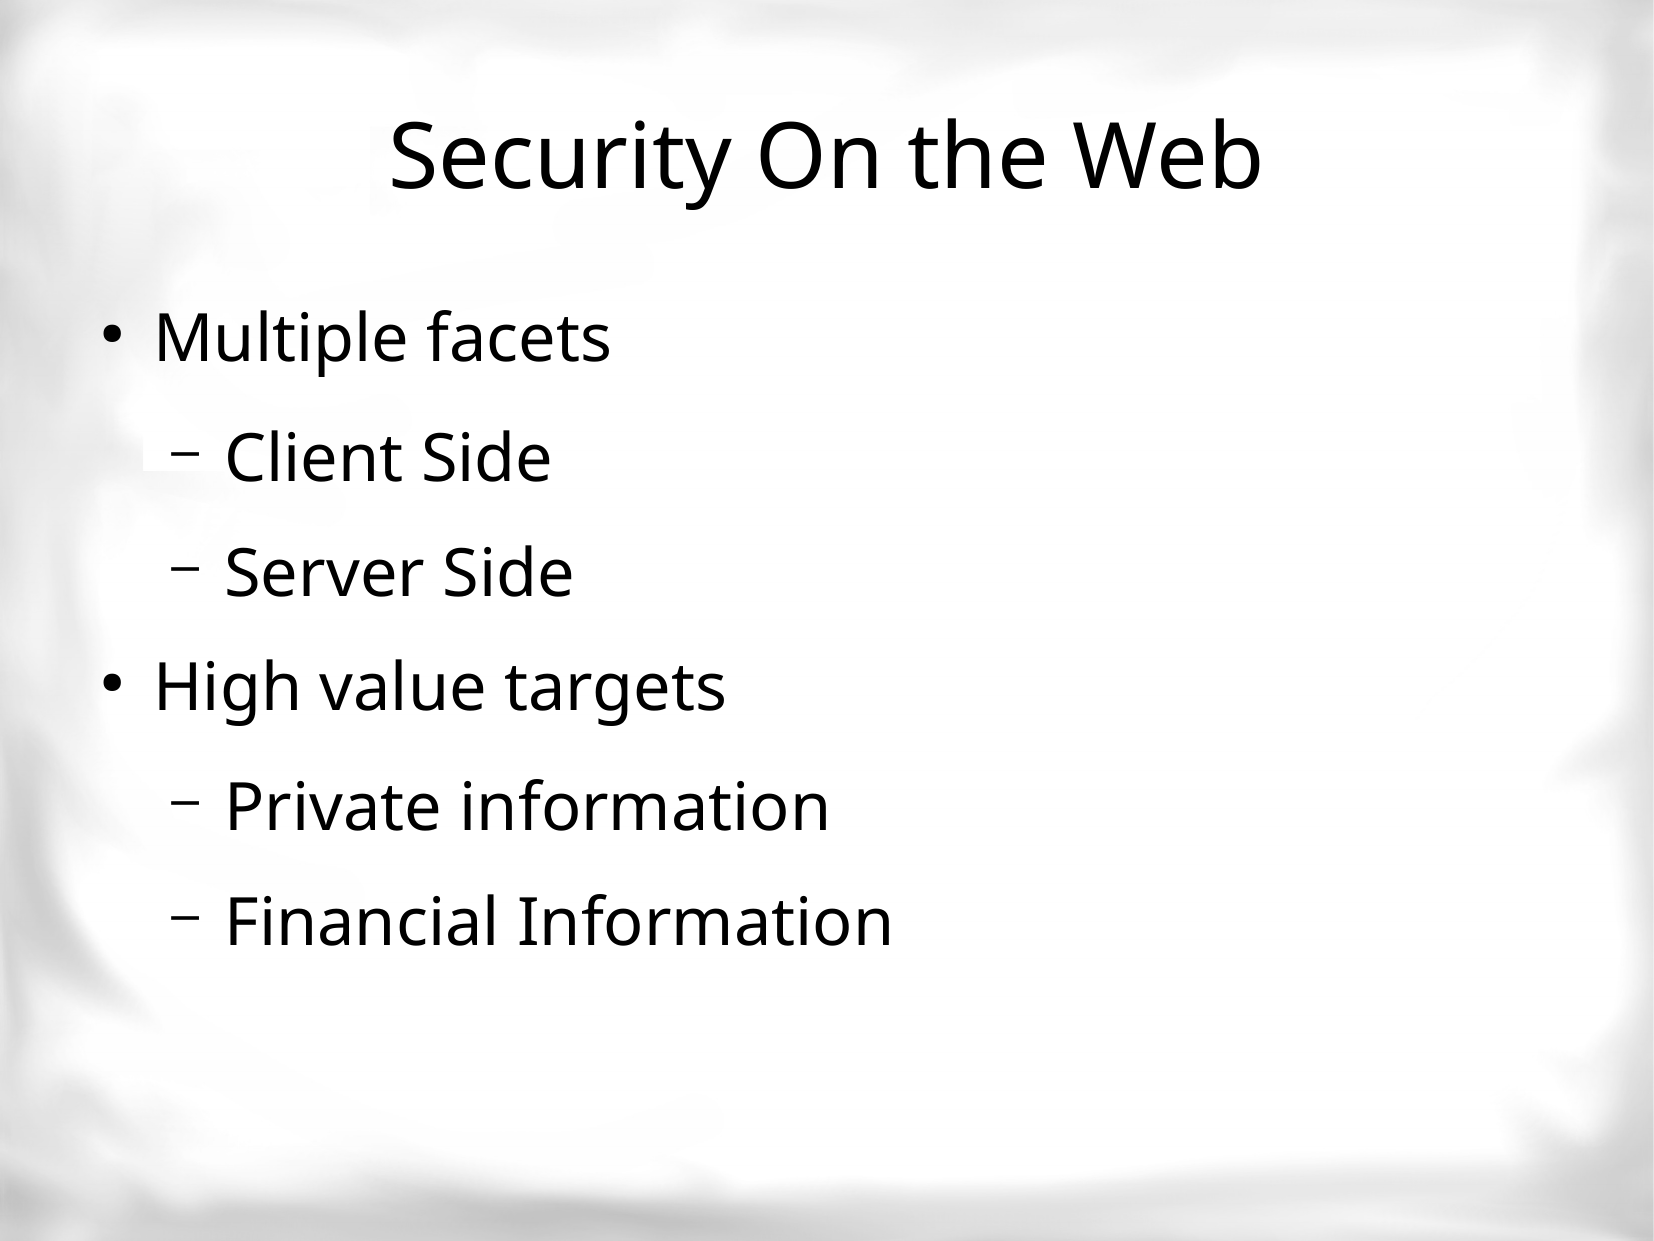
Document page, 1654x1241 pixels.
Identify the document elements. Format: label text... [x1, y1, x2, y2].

picture [0, 0, 1654, 1241]
list Multiple facets Client Side Server Side High value targets Private information Financial Information [82, 290, 1538, 1010]
title Security On the Web [82, 49, 1571, 257]
